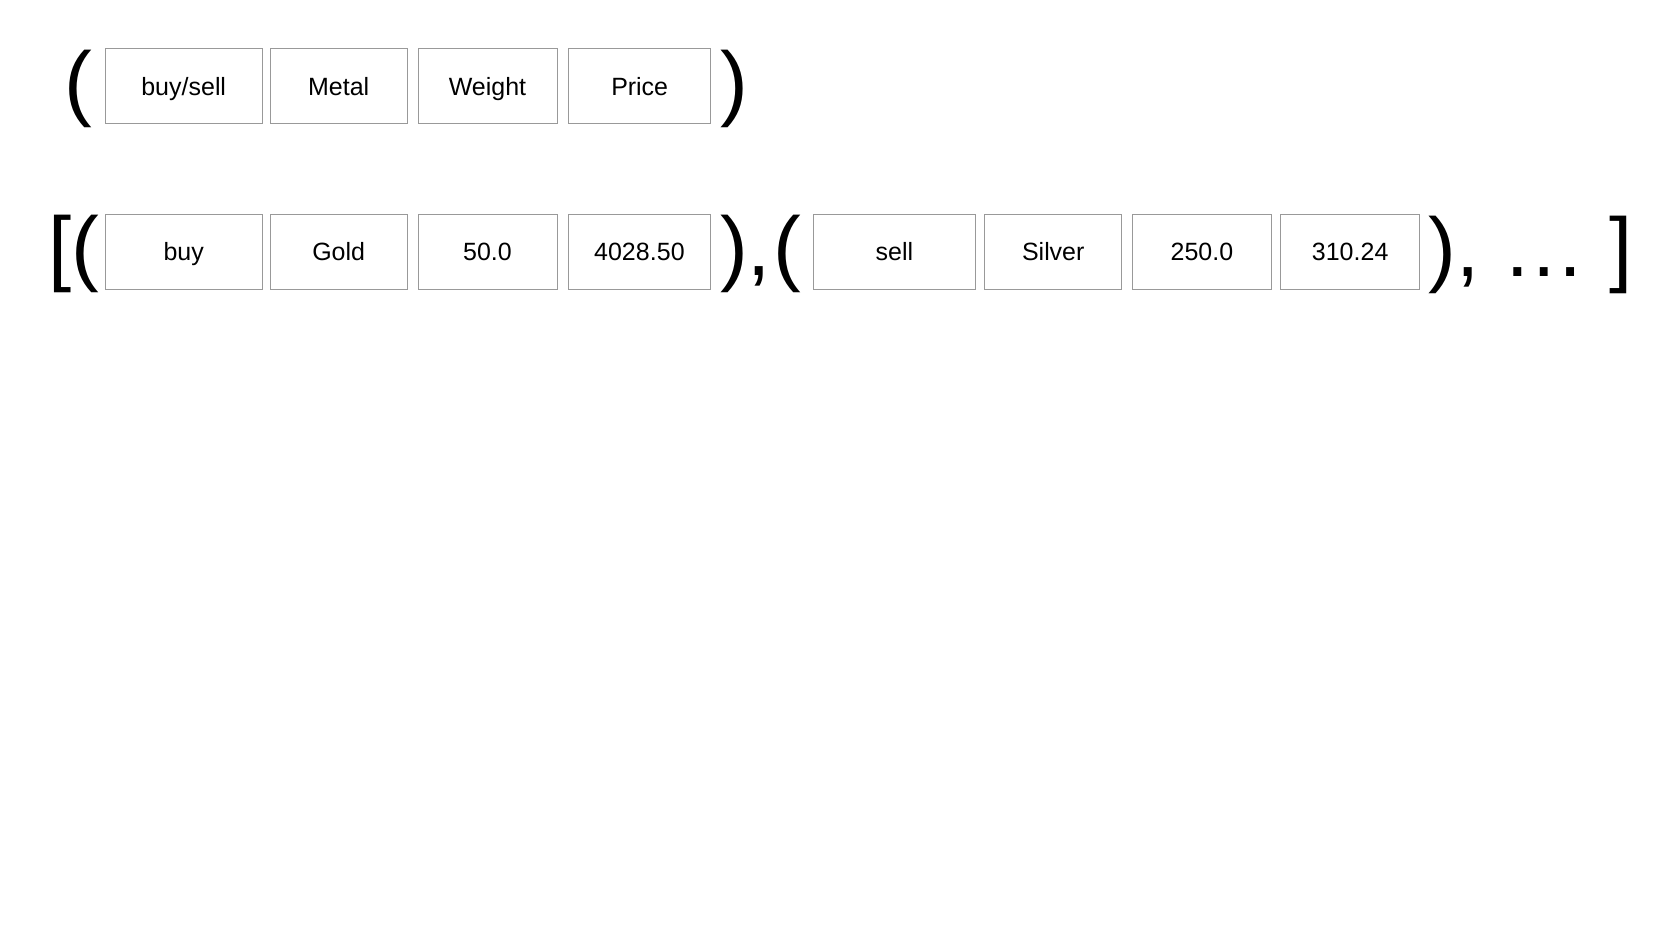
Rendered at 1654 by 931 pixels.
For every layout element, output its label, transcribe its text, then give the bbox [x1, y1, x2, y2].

text_box ( [49, 27, 125, 136]
text_box Silver [984, 214, 1122, 290]
text_box 50.0 [418, 214, 558, 290]
text_box ), … ] [1414, 193, 1654, 302]
text_box ) [705, 27, 781, 136]
text_box ), [705, 193, 806, 394]
text_box Gold [270, 214, 408, 290]
text_box Metal [270, 48, 408, 124]
text_box sell [834, 214, 976, 290]
text_box [( [33, 193, 125, 301]
text_box ( [758, 193, 834, 301]
text_box 310.24 [1280, 214, 1414, 290]
text_box Weight [418, 48, 558, 124]
text_box 4028.50 [568, 214, 705, 290]
text_box Price [568, 48, 705, 124]
text_box 250.0 [1132, 214, 1272, 290]
text_box buy [125, 214, 263, 290]
text_box buy/sell [125, 48, 263, 124]
